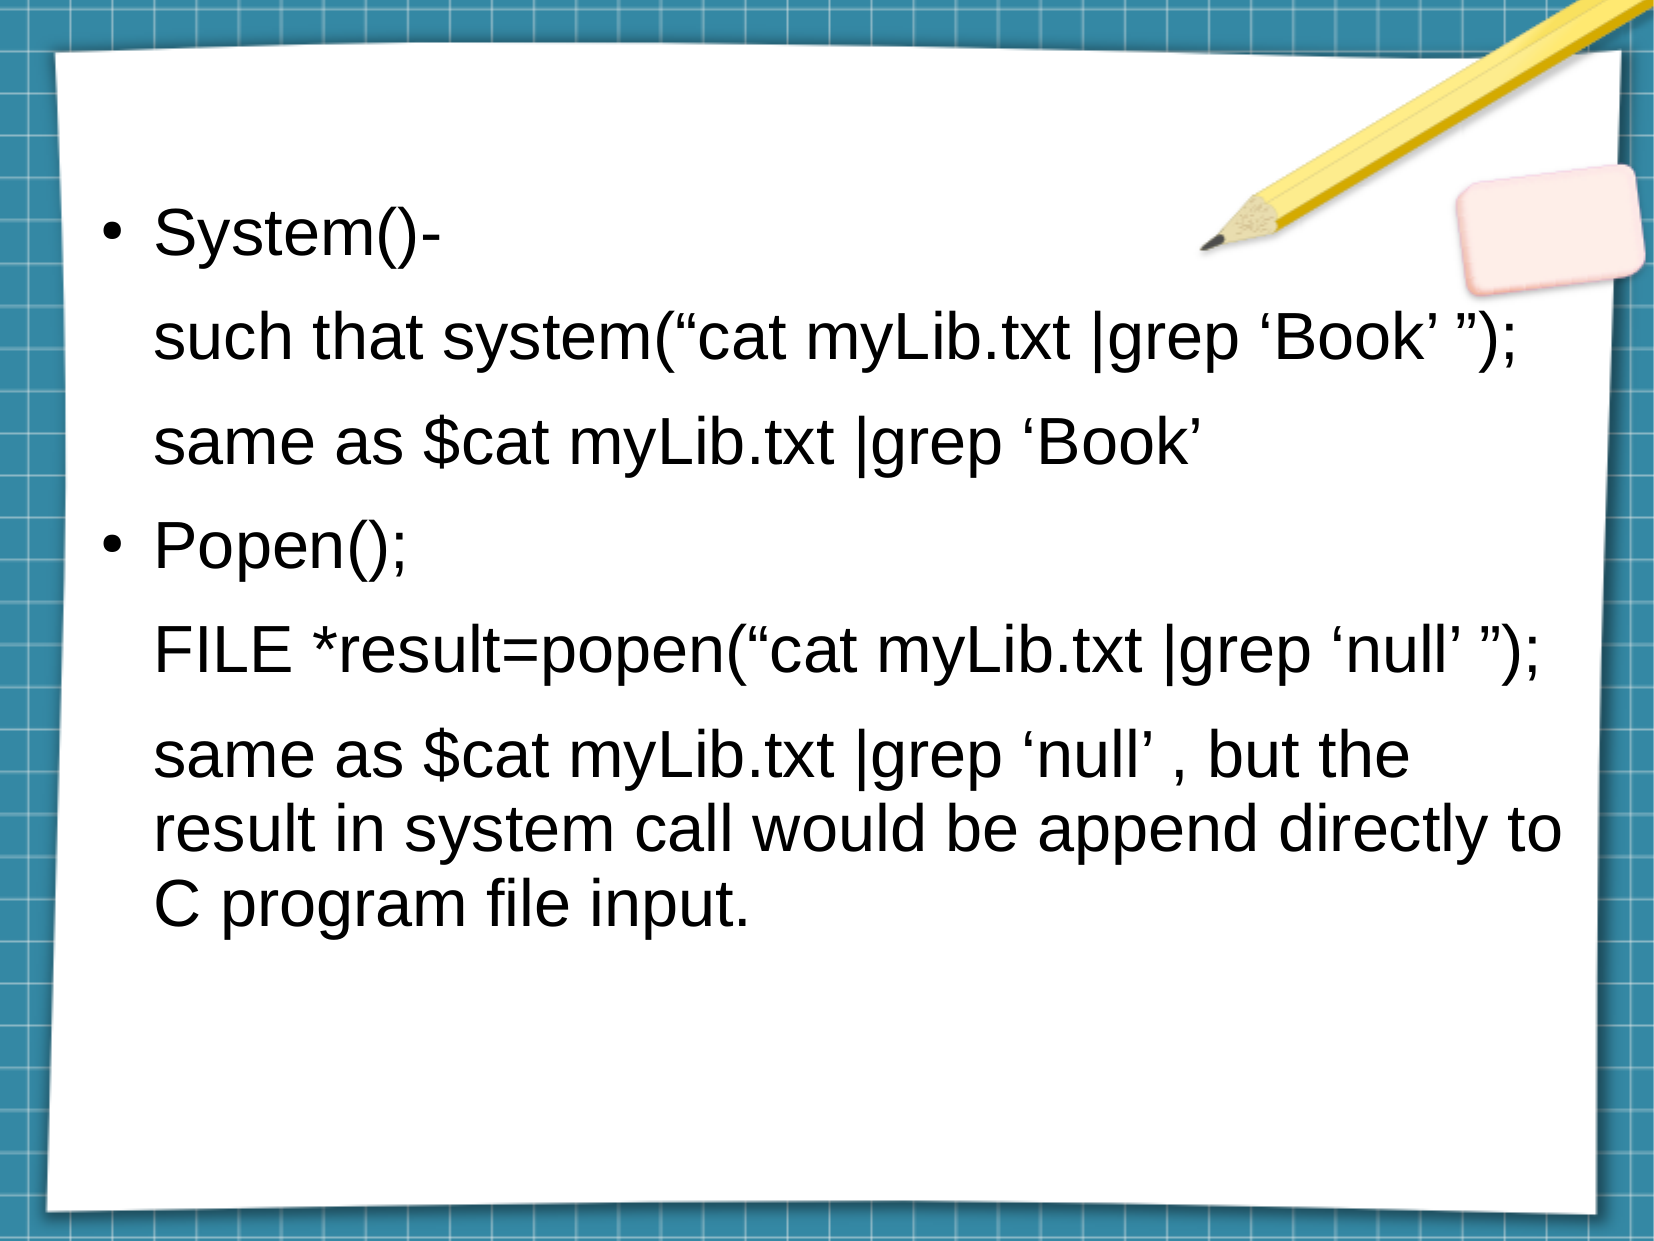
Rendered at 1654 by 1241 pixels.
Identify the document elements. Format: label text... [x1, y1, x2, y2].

picture [0, 0, 1654, 1241]
list System()- such that system(“cat myLib.txt |grep ‘Book’ ”); same as $cat myLib.txt |grep ‘Book’ Popen(); FILE *result=popen(“cat myLib.txt |grep ‘null’ ”); same as $cat myLib.txt |grep ‘null’ , but the result in system call would be append directly to C program file input. [82, 90, 1571, 1126]
